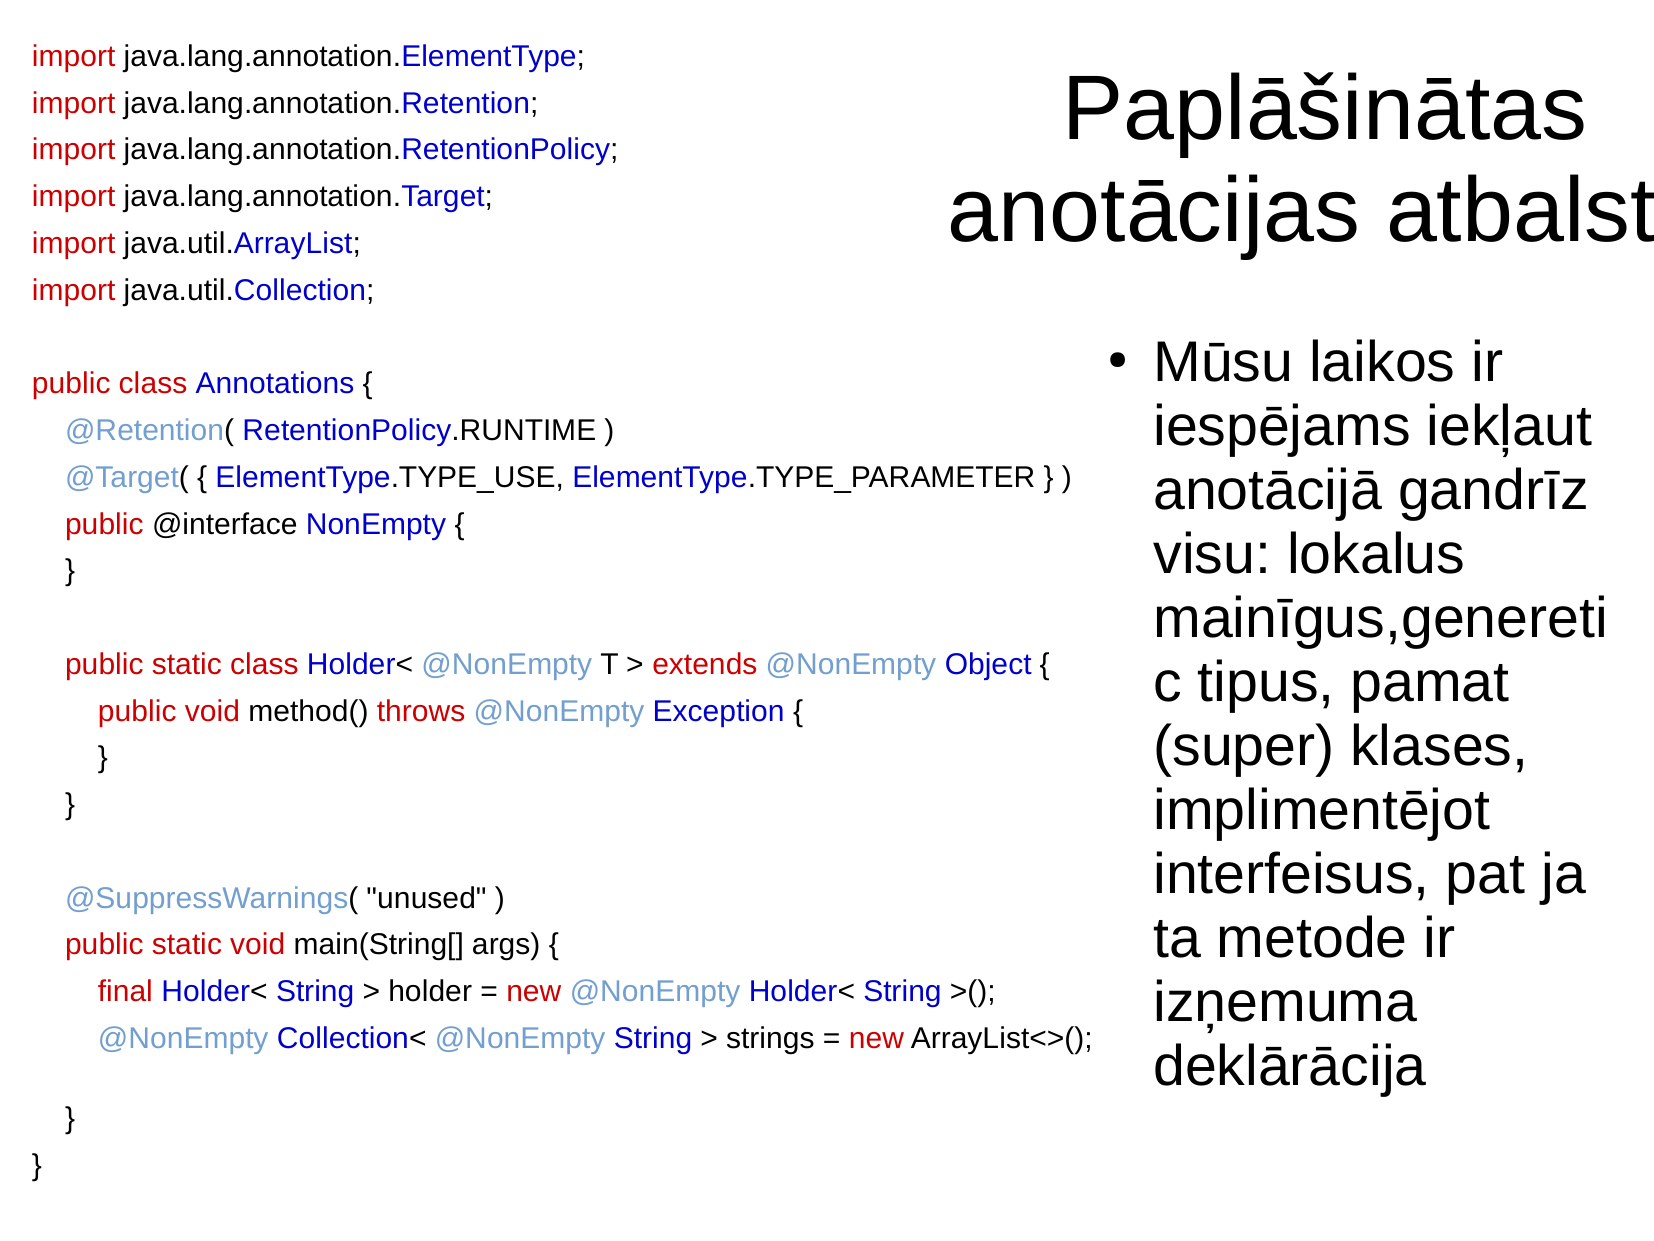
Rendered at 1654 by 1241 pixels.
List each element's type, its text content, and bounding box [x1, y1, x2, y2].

list import java.lang.annotation.ElementType; import java.lang.annotation.Retention; import java.lang.annotation.RetentionPolicy; import java.lang.annotation.Target; import java.util.ArrayList; import java.util.Collection; public class Annotations { @Retention( RetentionPolicy.RUNTIME ) @Target( { ElementType.TYPE_USE, ElementType.TYPE_PARAMETER } ) public @interface NonEmpty { } public static class Holder< @NonEmpty T > extends @NonEmpty Object { public void method() throws @NonEmpty Exception { } } @SuppressWarnings( "unused" ) public static void main(String[] args) { final Holder< String > holder = new @NonEmpty Holder< String >(); @NonEmpty Collection< @NonEmpty String > strings = new ArrayList<>(); } } [0, 39, 1096, 1240]
title Paplāšinātas anotācijas atbalsts [855, 0, 1654, 421]
list Mūsu laikos ir iespējams iekļaut anotācijā gandrīz visu: lokalus mainīgus,generetic tipus, pamat (super) klases, implimentējot interfeisus, pat ja ta metode ir izņemuma deklārācija [1092, 330, 1636, 1111]
